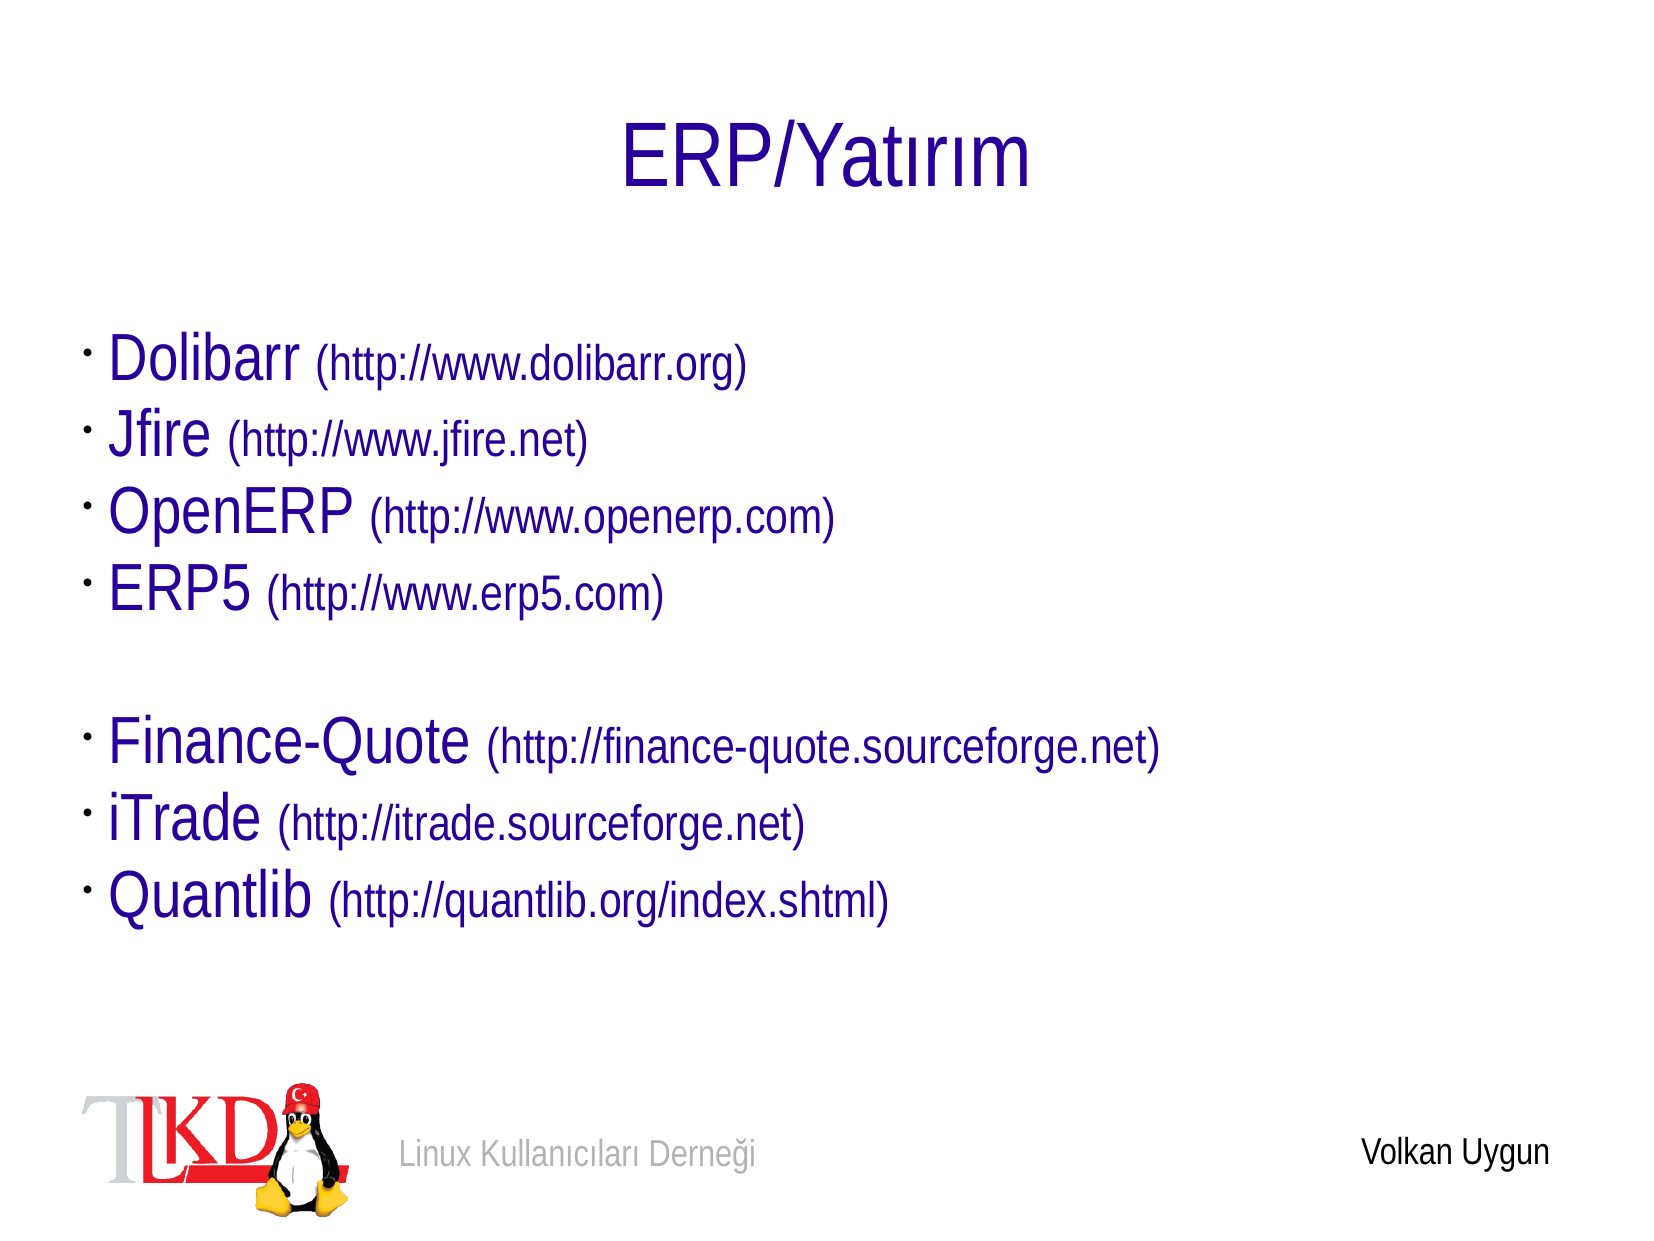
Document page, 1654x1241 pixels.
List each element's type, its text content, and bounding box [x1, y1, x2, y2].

title ERP/Yatırım [82, 49, 1571, 253]
picture [82, 1068, 349, 1217]
subtitle Dolibarr (http://www.dolibarr.org) Jfire (http://www.jfire.net) OpenERP (http://www.openerp.com) ERP5 (http://www.erp5.com) Finance-Quote (http://finance-quote.sourceforge.net) iTrade (http://itrade.sourceforge.net) Quantlib (http://quantlib.org/index.shtml) [82, 253, 1571, 1073]
text_box Linux Kullanıcıları Derneği [383, 1123, 1063, 1211]
text_box Volkan Uygun [1151, 1122, 1565, 1180]
